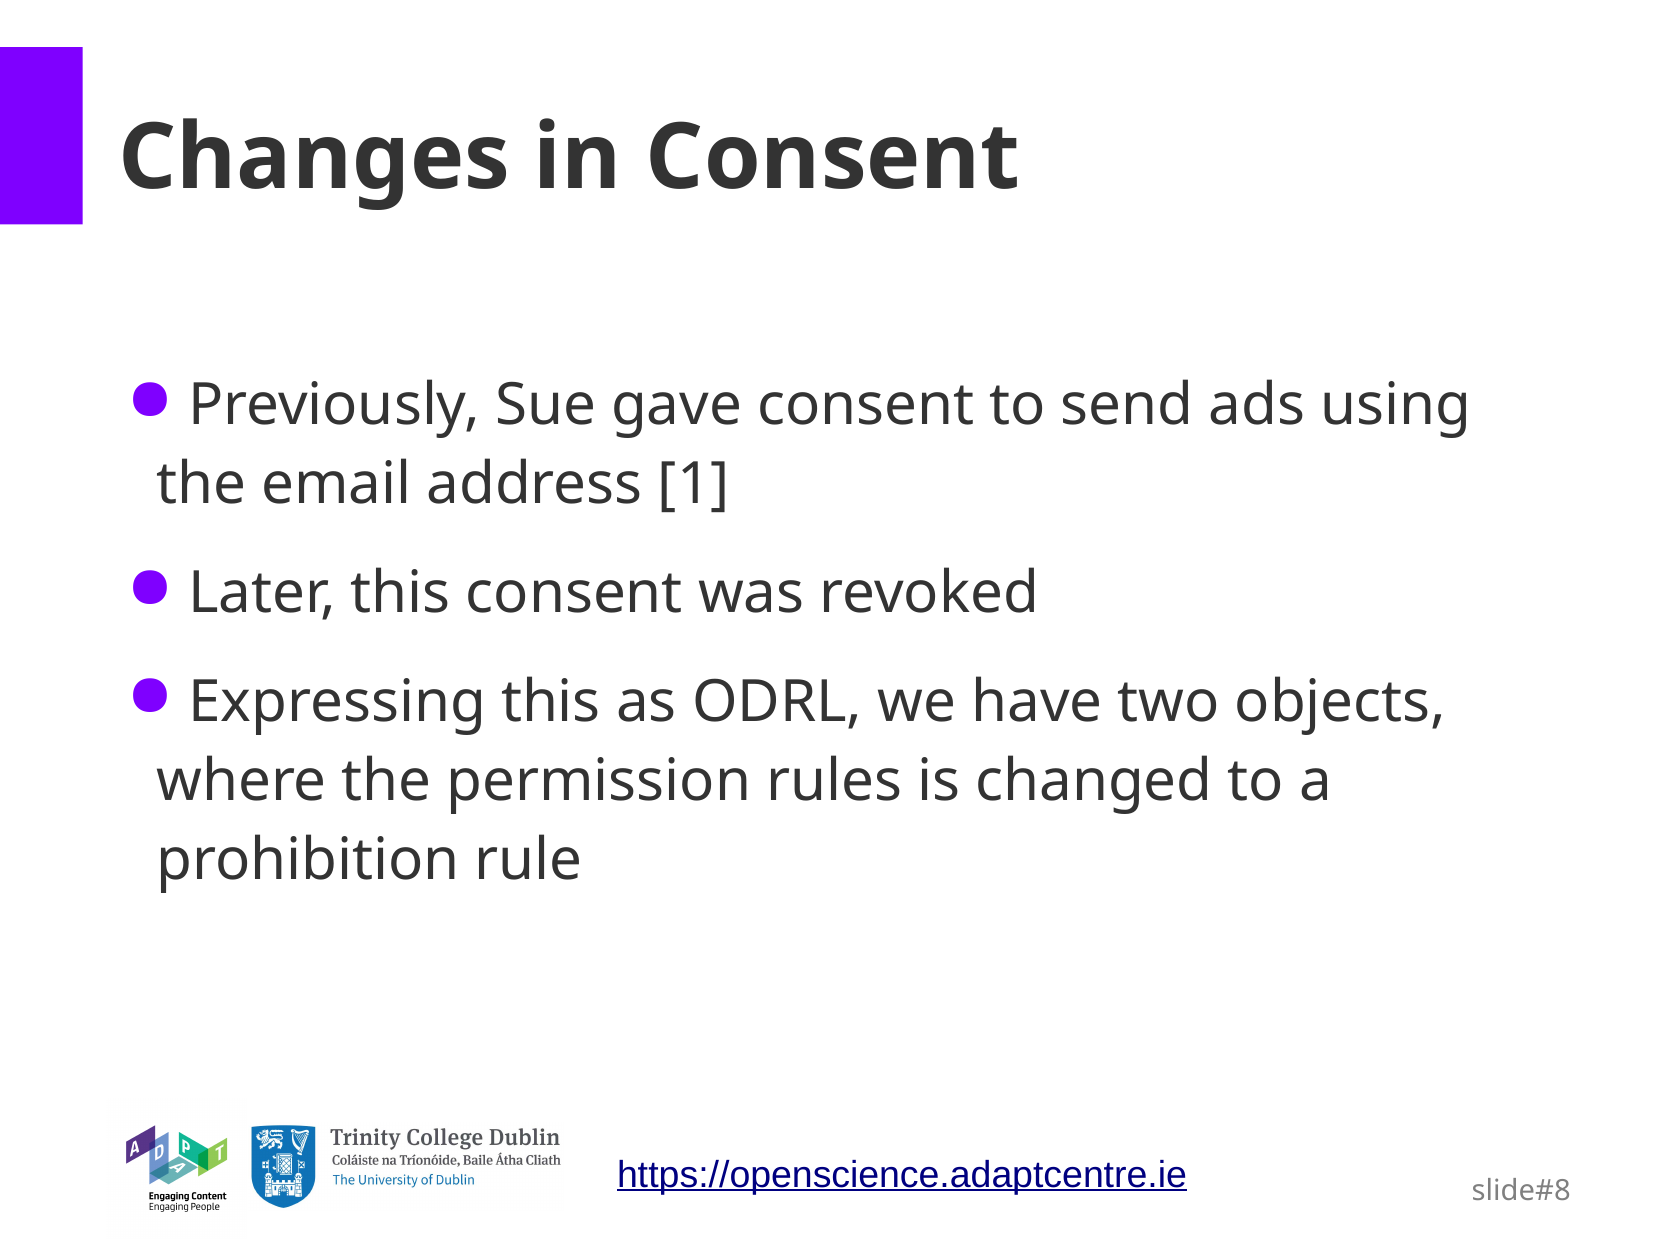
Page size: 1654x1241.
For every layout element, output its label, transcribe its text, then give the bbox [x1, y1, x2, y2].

list Previously, Sue gave consent to send ads using the email address [1] Later, this consent was revoked Expressing this as ODRL, we have two objects, where the permission rules is changed to a prohibition rule [118, 362, 1536, 1066]
picture [106, 1098, 247, 1239]
picture [248, 1122, 564, 1211]
title Changes in Consent [118, 49, 1571, 257]
